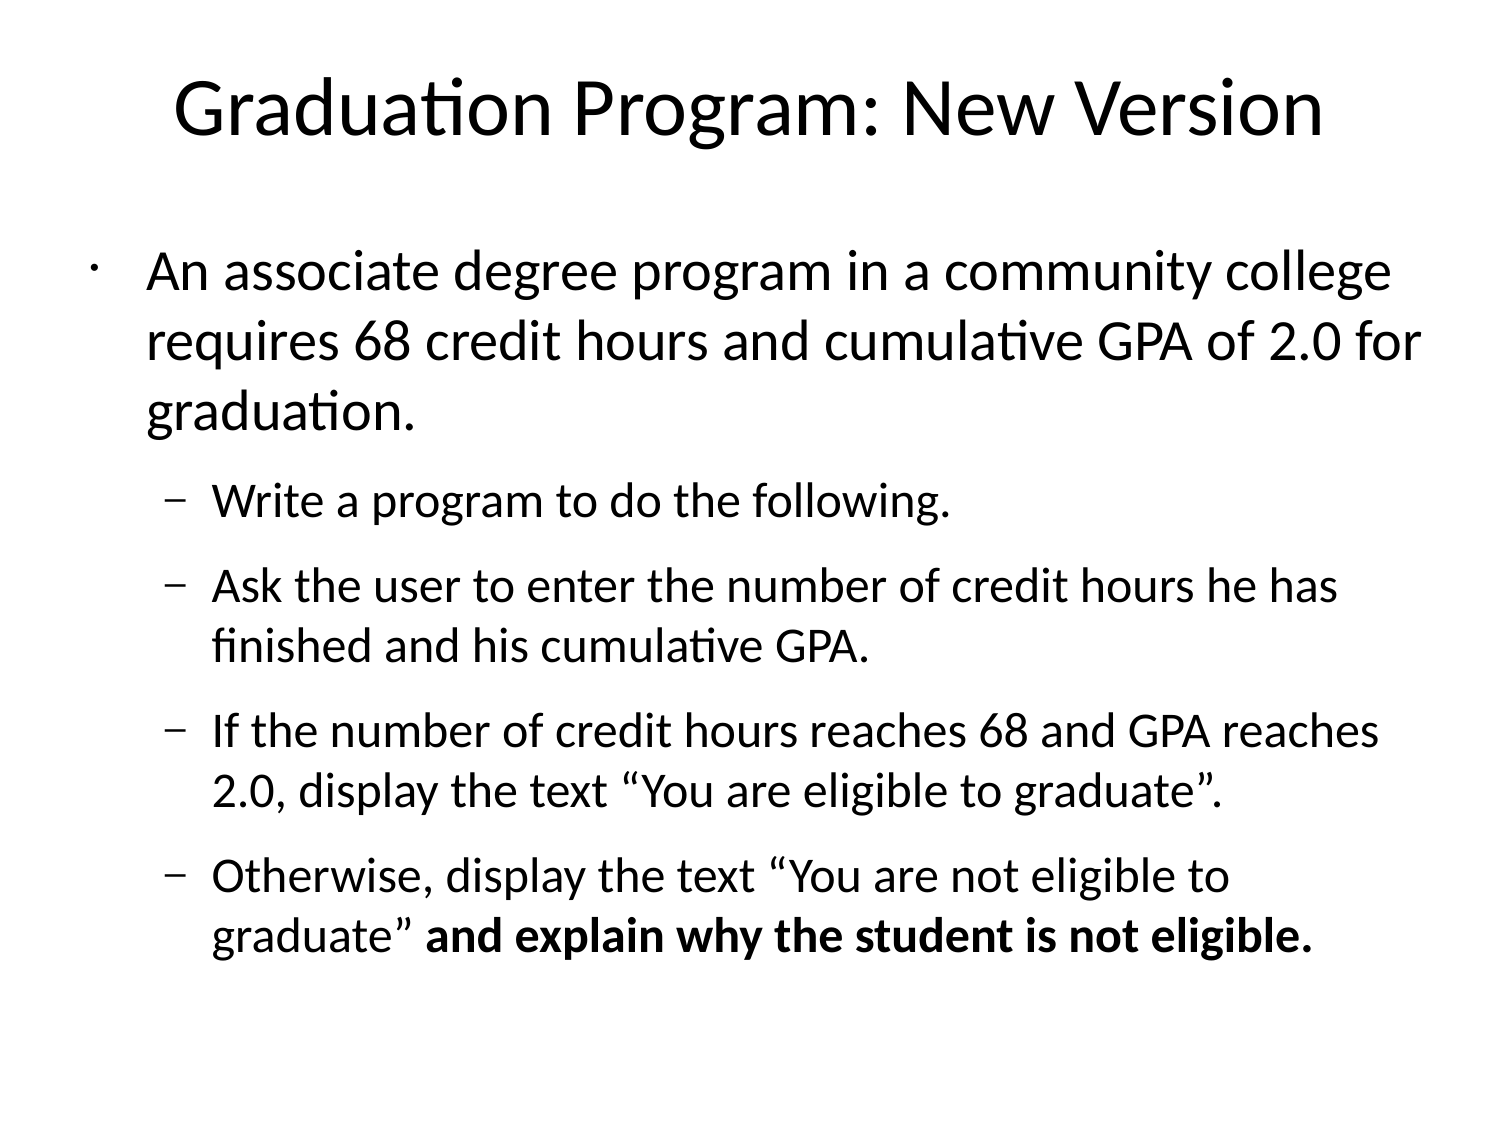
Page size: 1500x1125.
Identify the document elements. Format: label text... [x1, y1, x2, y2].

list An associate degree program in a community college requires 68 credit hours and cumulative GPA of 2.0 for graduation. Write a program to do the following. Ask the user to enter the number of credit hours he has finished and his cumulative GPA. If the number of credit hours reaches 68 and GPA reaches 2.0, display the text “You are eligible to graduate”. Otherwise, display the text “You are not eligible to graduate” and explain why the student is not eligible. [75, 224, 1450, 968]
title Graduation Program: New Version [75, 45, 1425, 224]
